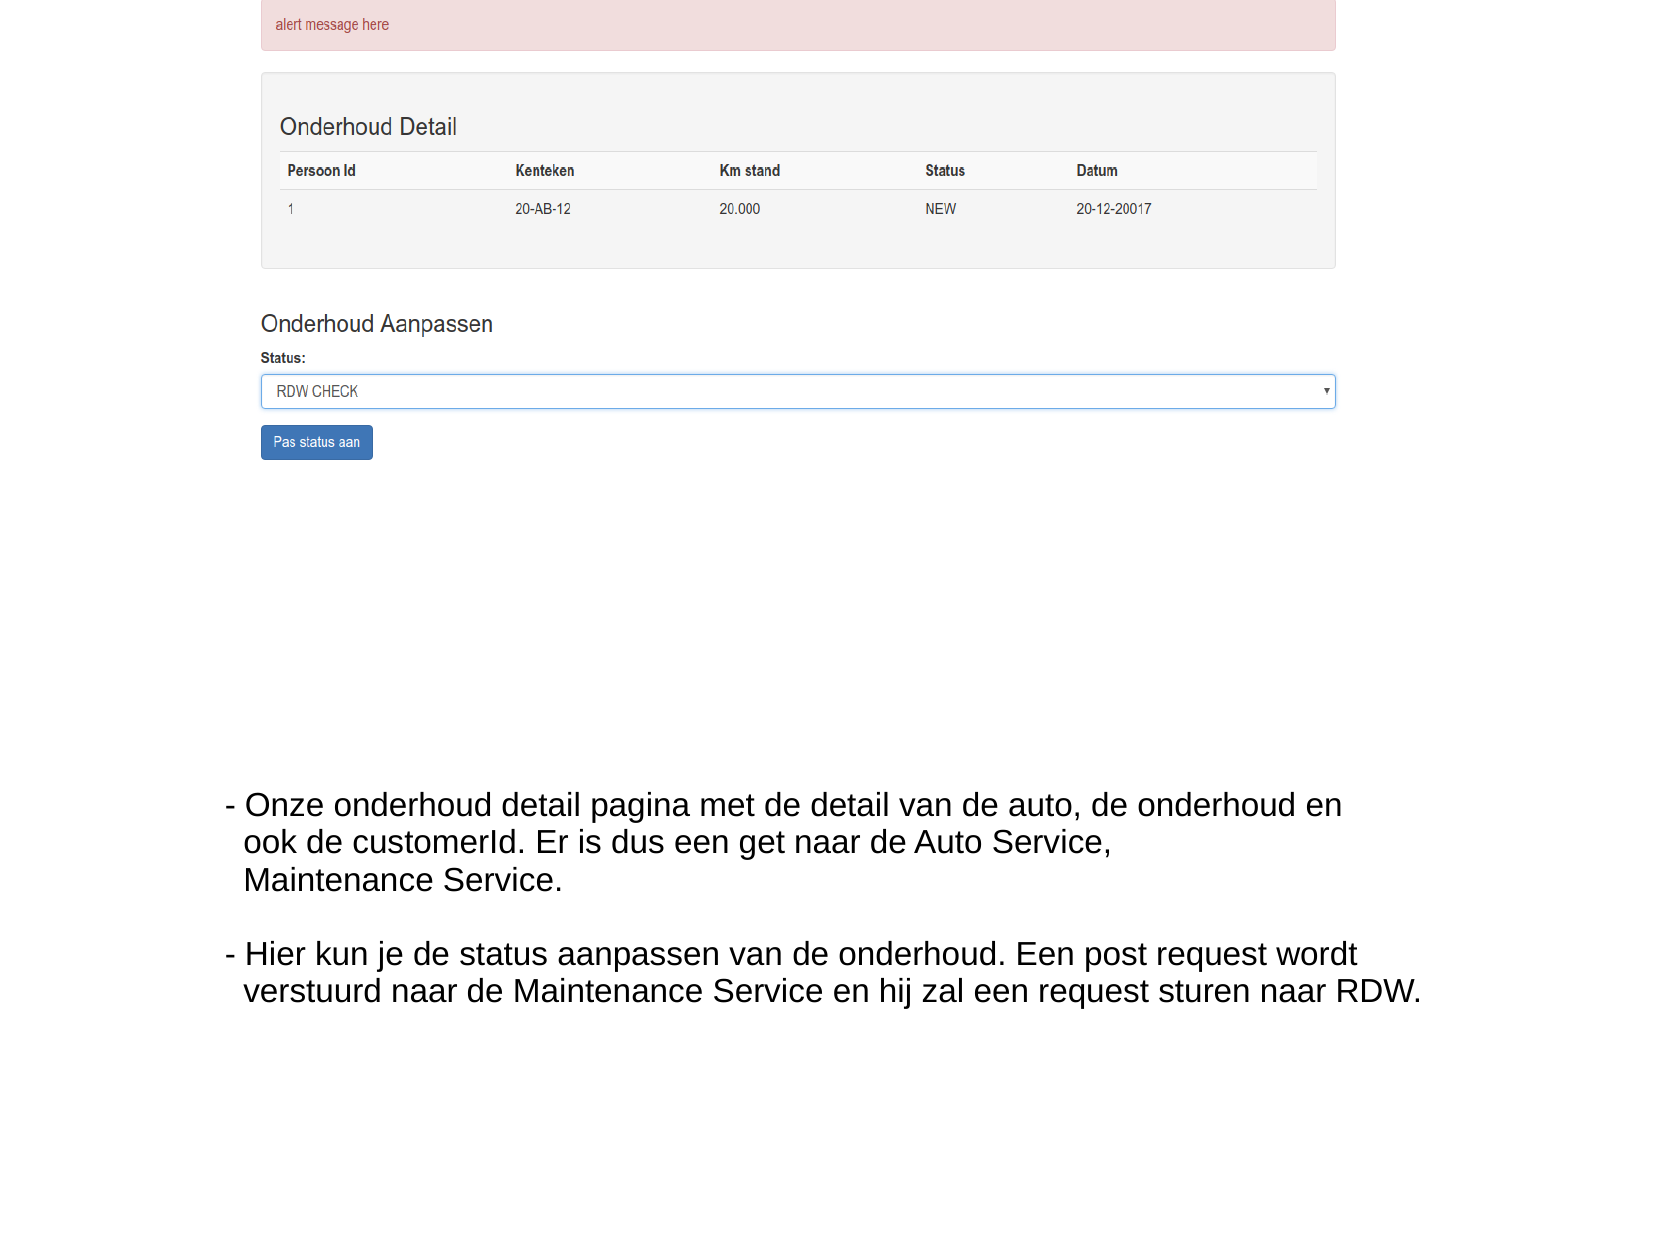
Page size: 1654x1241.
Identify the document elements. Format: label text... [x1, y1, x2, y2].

text_box - Onze onderhoud detail pagina met de detail van de auto, de onderhoud en ook de customerId. Er is dus een get naar de Auto Service, Maintenance Service. - Hier kun je de status aanpassen van de onderhoud. Een post request wordt verstuurd naar de Maintenance Service en hij zal een request sturen naar RDW. [210, 779, 1439, 1017]
picture [30, 0, 1534, 736]
